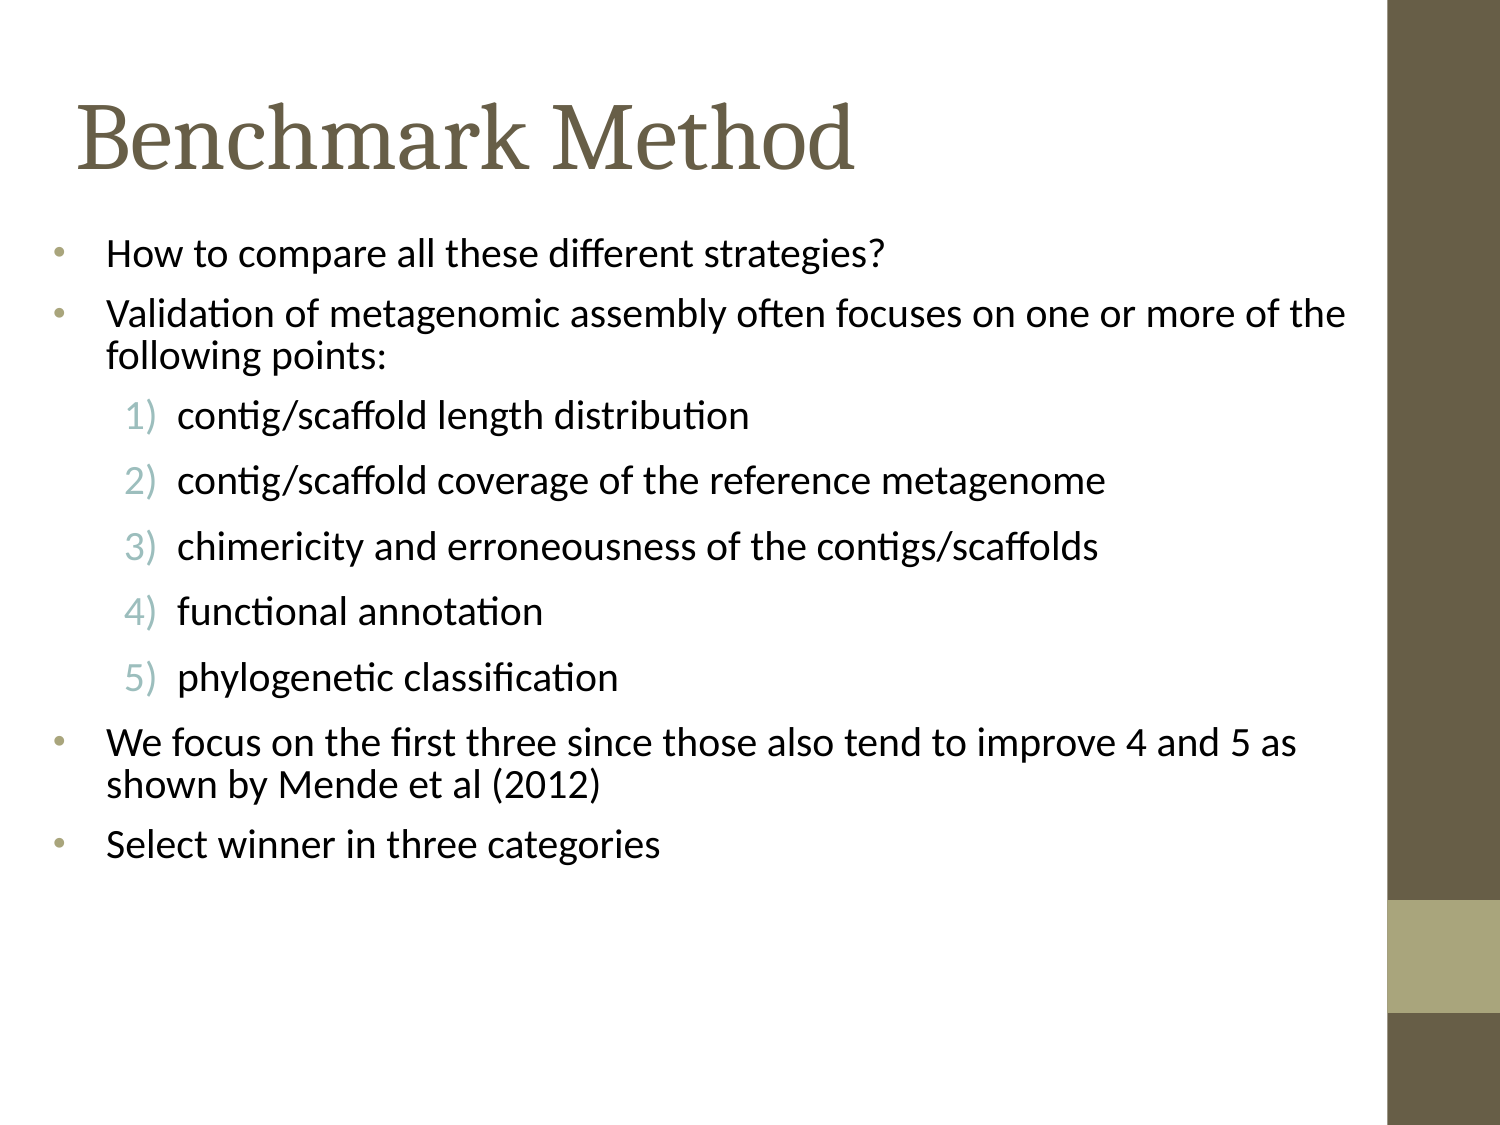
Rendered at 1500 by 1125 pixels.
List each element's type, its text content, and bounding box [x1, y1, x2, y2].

title Benchmark Method [75, 82, 1326, 195]
list How to compare all these different strategies? Validation of metagenomic assembly often focuses on one or more of the following points: contig/scaﬀold length distribution contig/scaﬀold coverage of the reference metagenome chimericity and erroneousness of the contigs/scaﬀolds functional annotation phylogenetic classiﬁcation We focus on the first three since those also tend to improve 4 and 5 as shown by Mende et al (2012) Select winner in three categories [35, 236, 1382, 1063]
